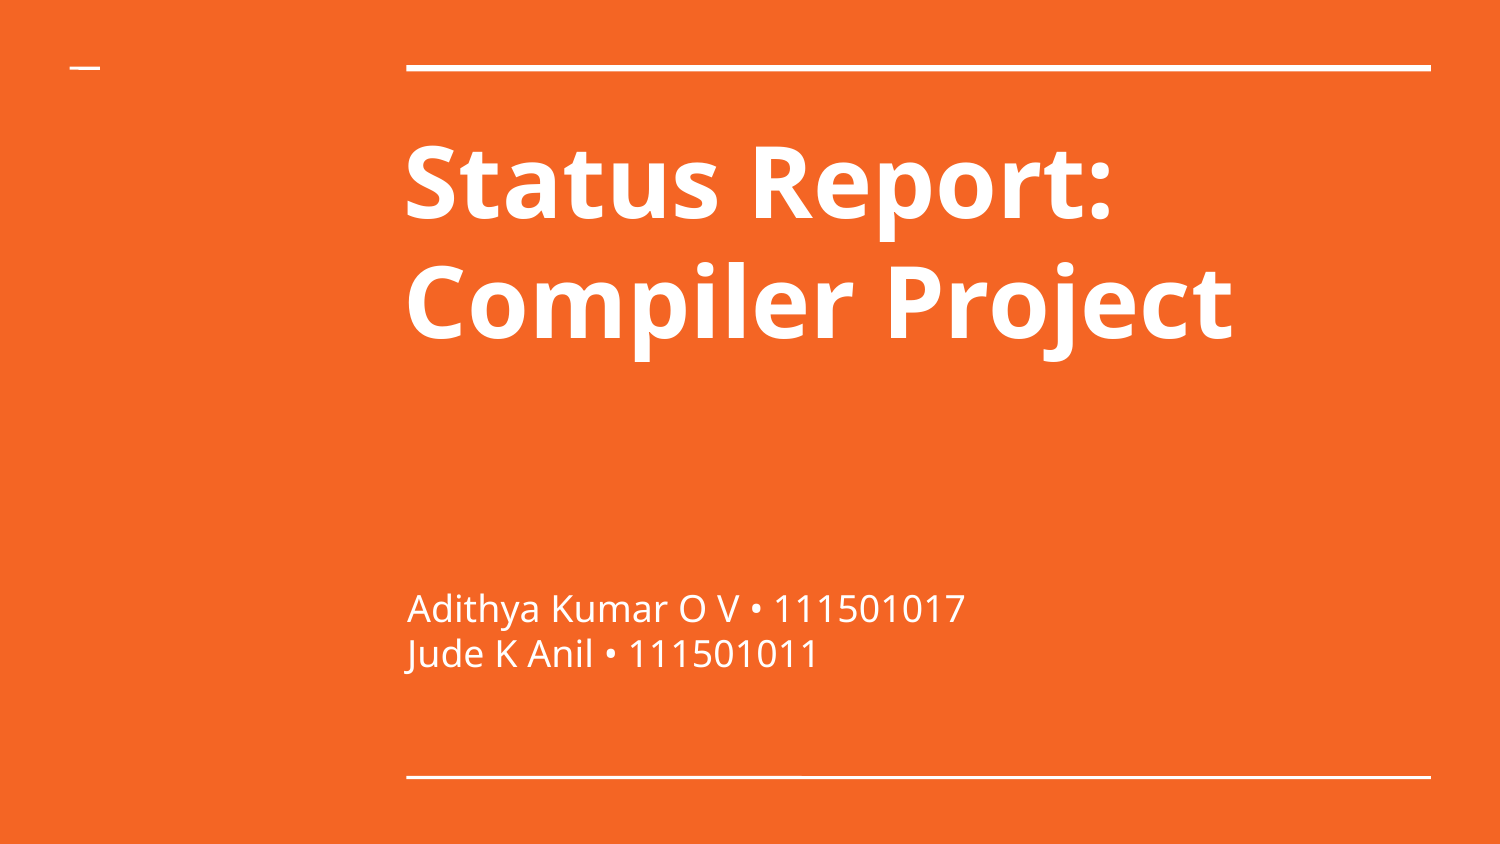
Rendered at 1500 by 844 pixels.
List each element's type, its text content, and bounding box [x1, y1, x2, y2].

subtitle Adithya Kumar O V • 111501017 Jude K Anil • 111501011 [392, 531, 1431, 735]
title Status Report: Compiler Project [389, 103, 1428, 357]
